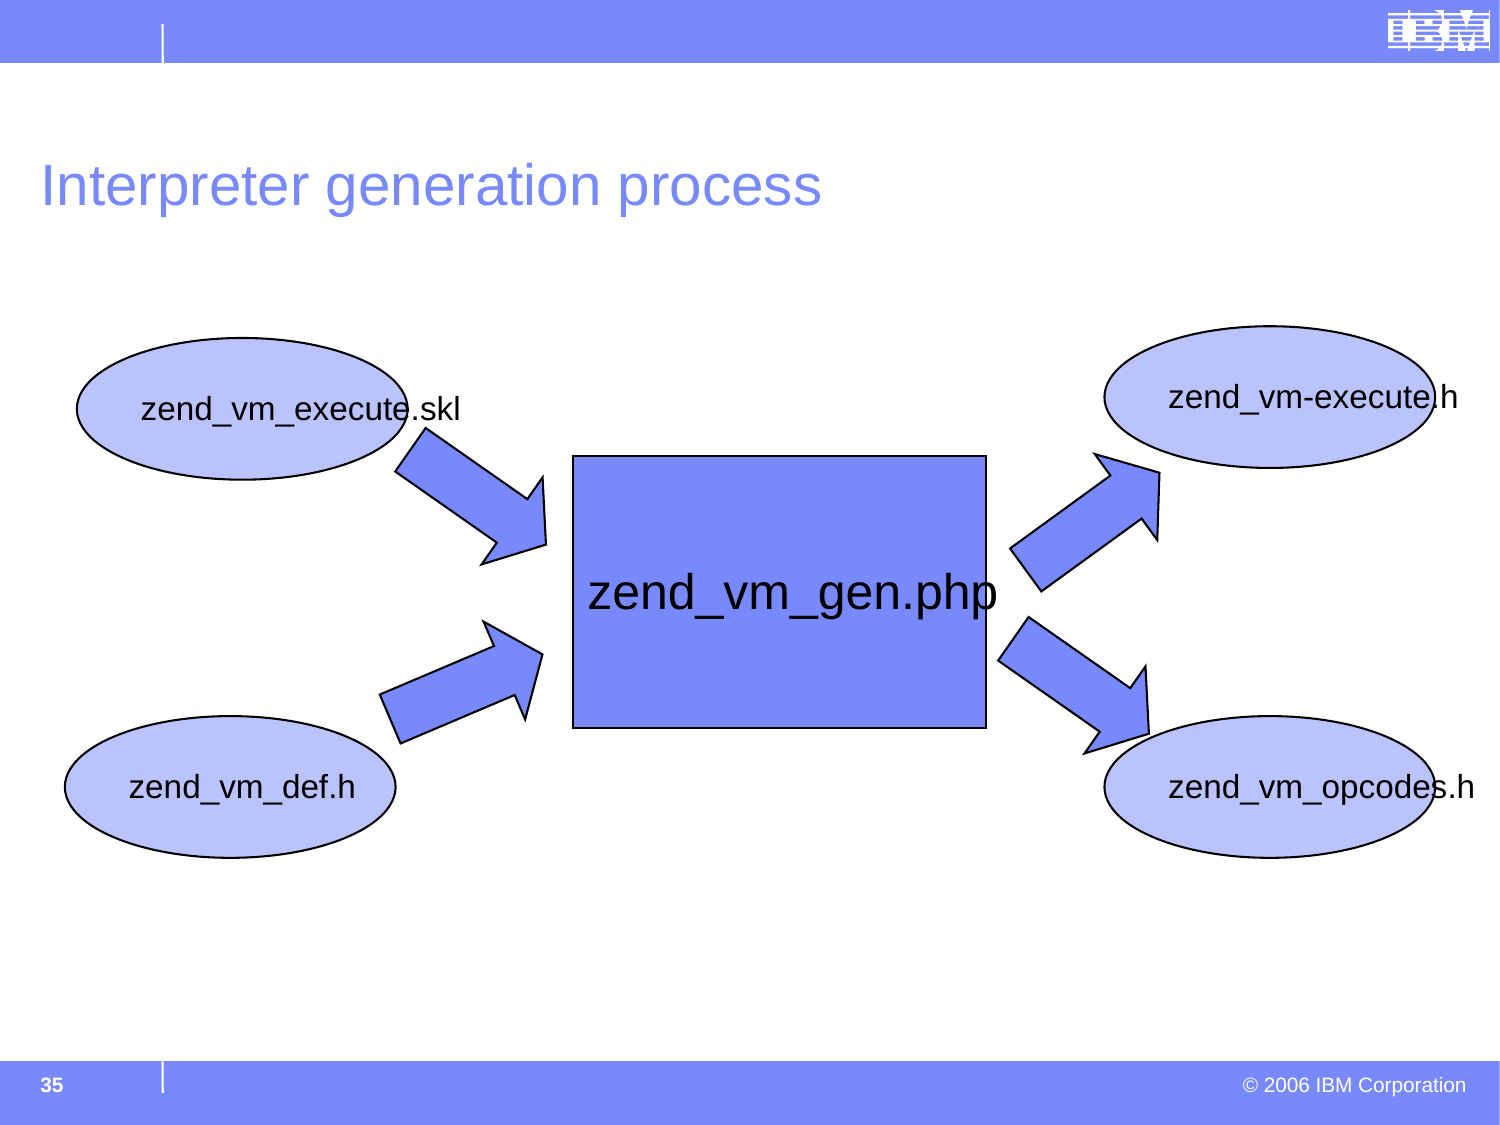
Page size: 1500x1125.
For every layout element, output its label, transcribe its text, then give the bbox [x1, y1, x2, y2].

text_box [395, 427, 546, 565]
text_box zend_vm-execute.h [1104, 326, 1436, 468]
text_box zend_vm_execute.skl [76, 337, 408, 480]
text_box [998, 617, 1149, 754]
text_box zend_vm_def.h [64, 716, 396, 858]
title Interpreter generation process [25, 123, 1378, 225]
text_box zend_vm_gen.php [572, 456, 987, 728]
text_box [1010, 454, 1160, 592]
text_box [379, 621, 543, 744]
text_box zend_vm_opcodes.h [1104, 716, 1436, 858]
